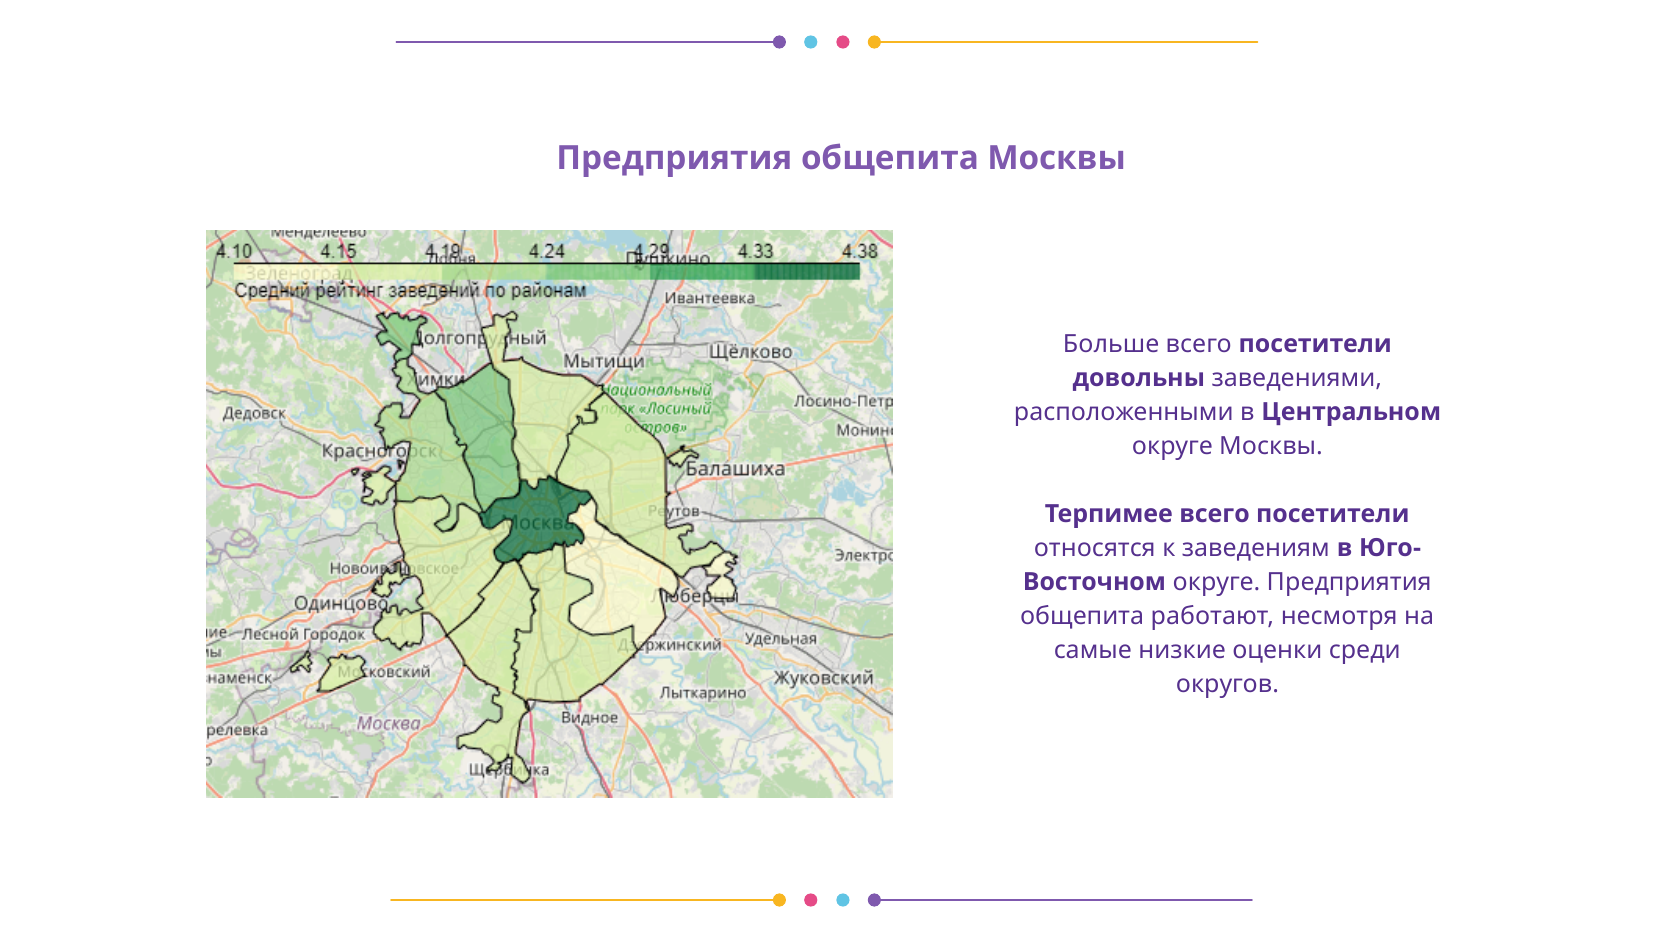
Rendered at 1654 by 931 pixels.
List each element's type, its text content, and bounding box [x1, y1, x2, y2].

title Больше всего посетители довольны заведениями, расположенными в Центральном округе Москвы. Терпимее всего посетители относятся к заведениям в Юго-Восточном округе. Предприятия общепита работают, несмотря на самые низкие оценки среди округов. [1008, 257, 1447, 768]
title Предприятия общепита Москвы [501, 118, 1182, 196]
picture [206, 230, 893, 798]
